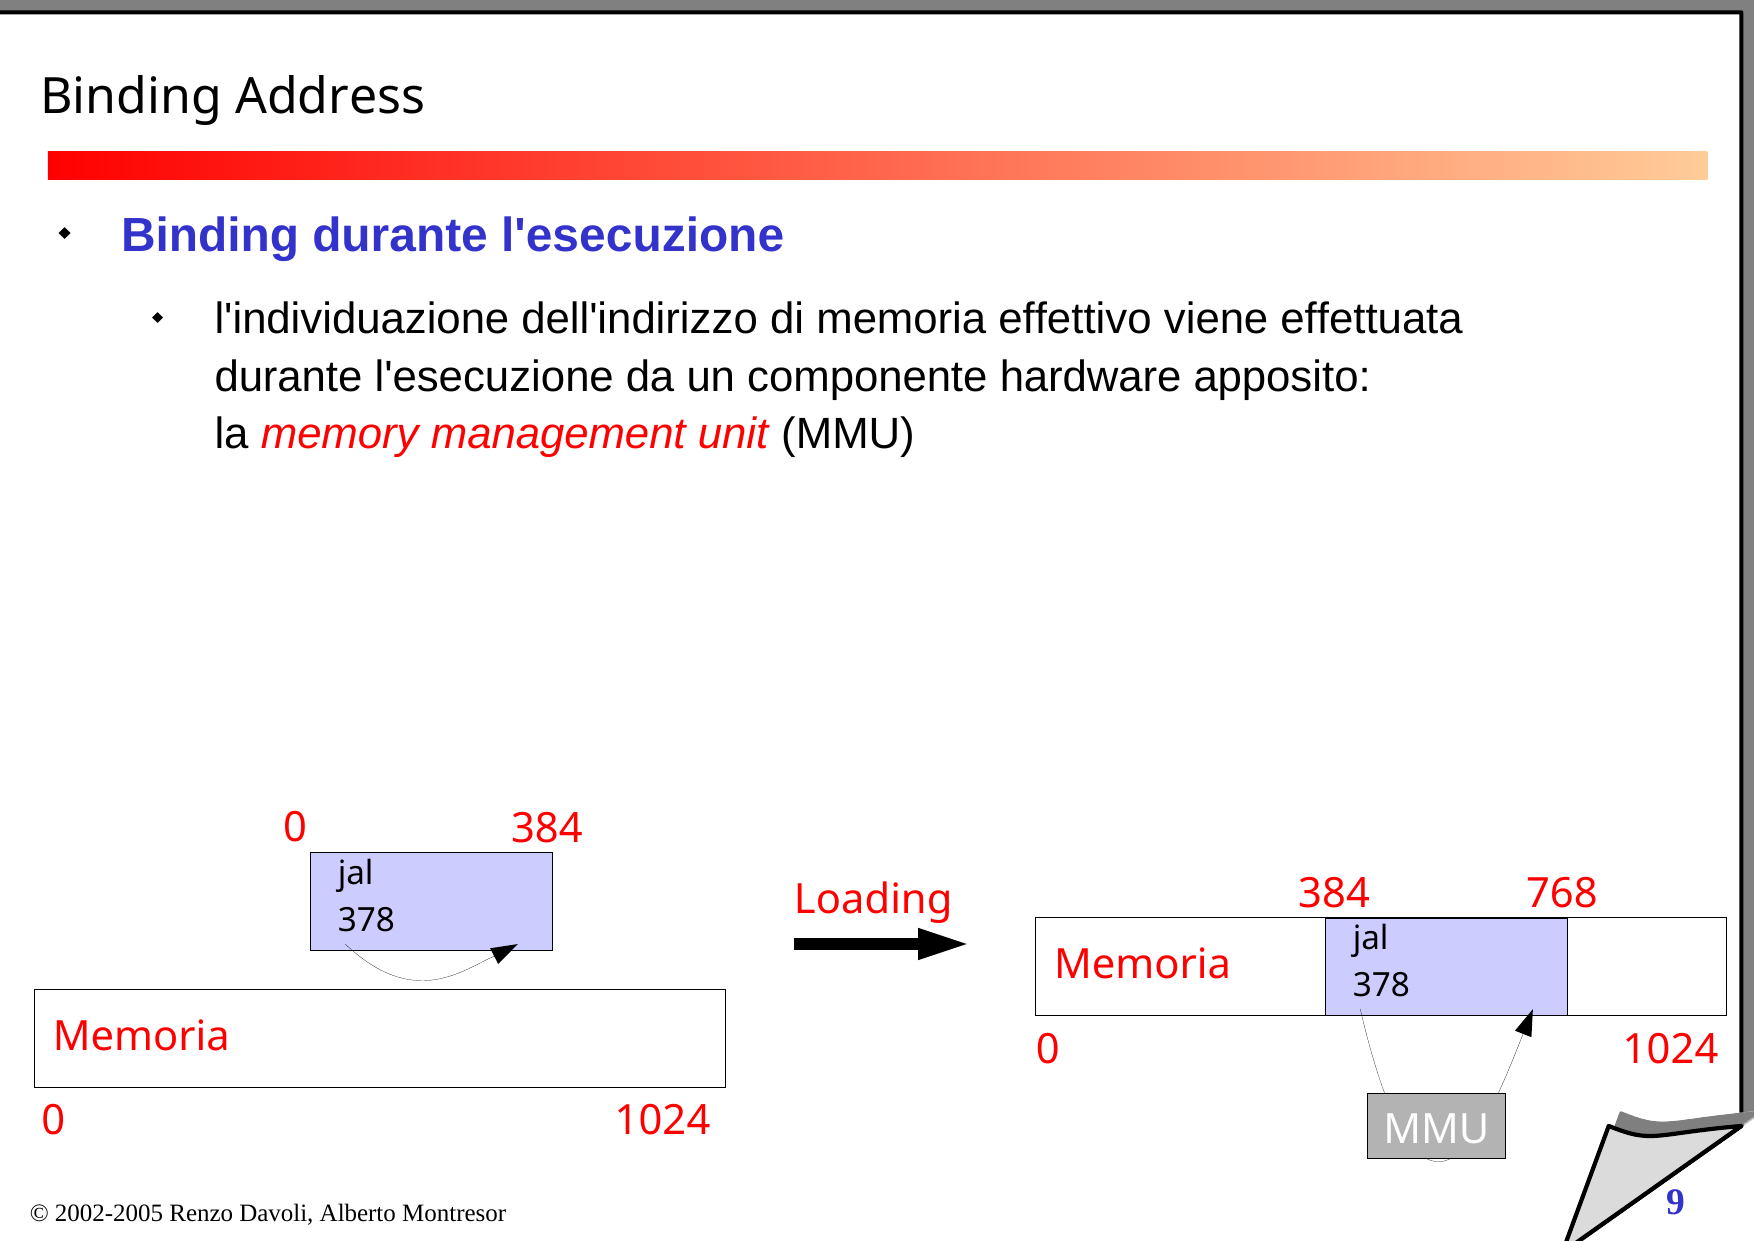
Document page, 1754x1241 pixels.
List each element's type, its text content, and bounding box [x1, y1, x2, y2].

list Binding durante l'esecuzione l'individuazione dell'indirizzo di memoria effettivo viene effettuata durante l'esecuzione da un componente hardware apposito: la memory management unit (MMU) [58, 206, 1696, 815]
text_box MMU [1367, 1093, 1506, 1159]
text_box Memoria [52, 1002, 249, 1067]
text_box jal 378 [337, 846, 410, 951]
text_box [410, 852, 553, 951]
text_box [1425, 918, 1568, 1016]
text_box [310, 859, 337, 951]
text_box 0 [1035, 1015, 1066, 1080]
text_box [1325, 924, 1353, 1016]
text_box Loading [794, 865, 966, 930]
text_box 384 [511, 794, 601, 859]
text_box 0 [41, 1087, 72, 1152]
text_box 768 [1526, 859, 1616, 924]
text_box jal 378 [1353, 911, 1425, 1017]
text_box Memoria [1054, 930, 1250, 995]
text_box 384 [1298, 859, 1388, 924]
text_box 1024 [1622, 1015, 1735, 1080]
text_box 0 [283, 794, 373, 859]
title Binding Address [40, 49, 1714, 144]
text_box 1024 [614, 1087, 727, 1152]
